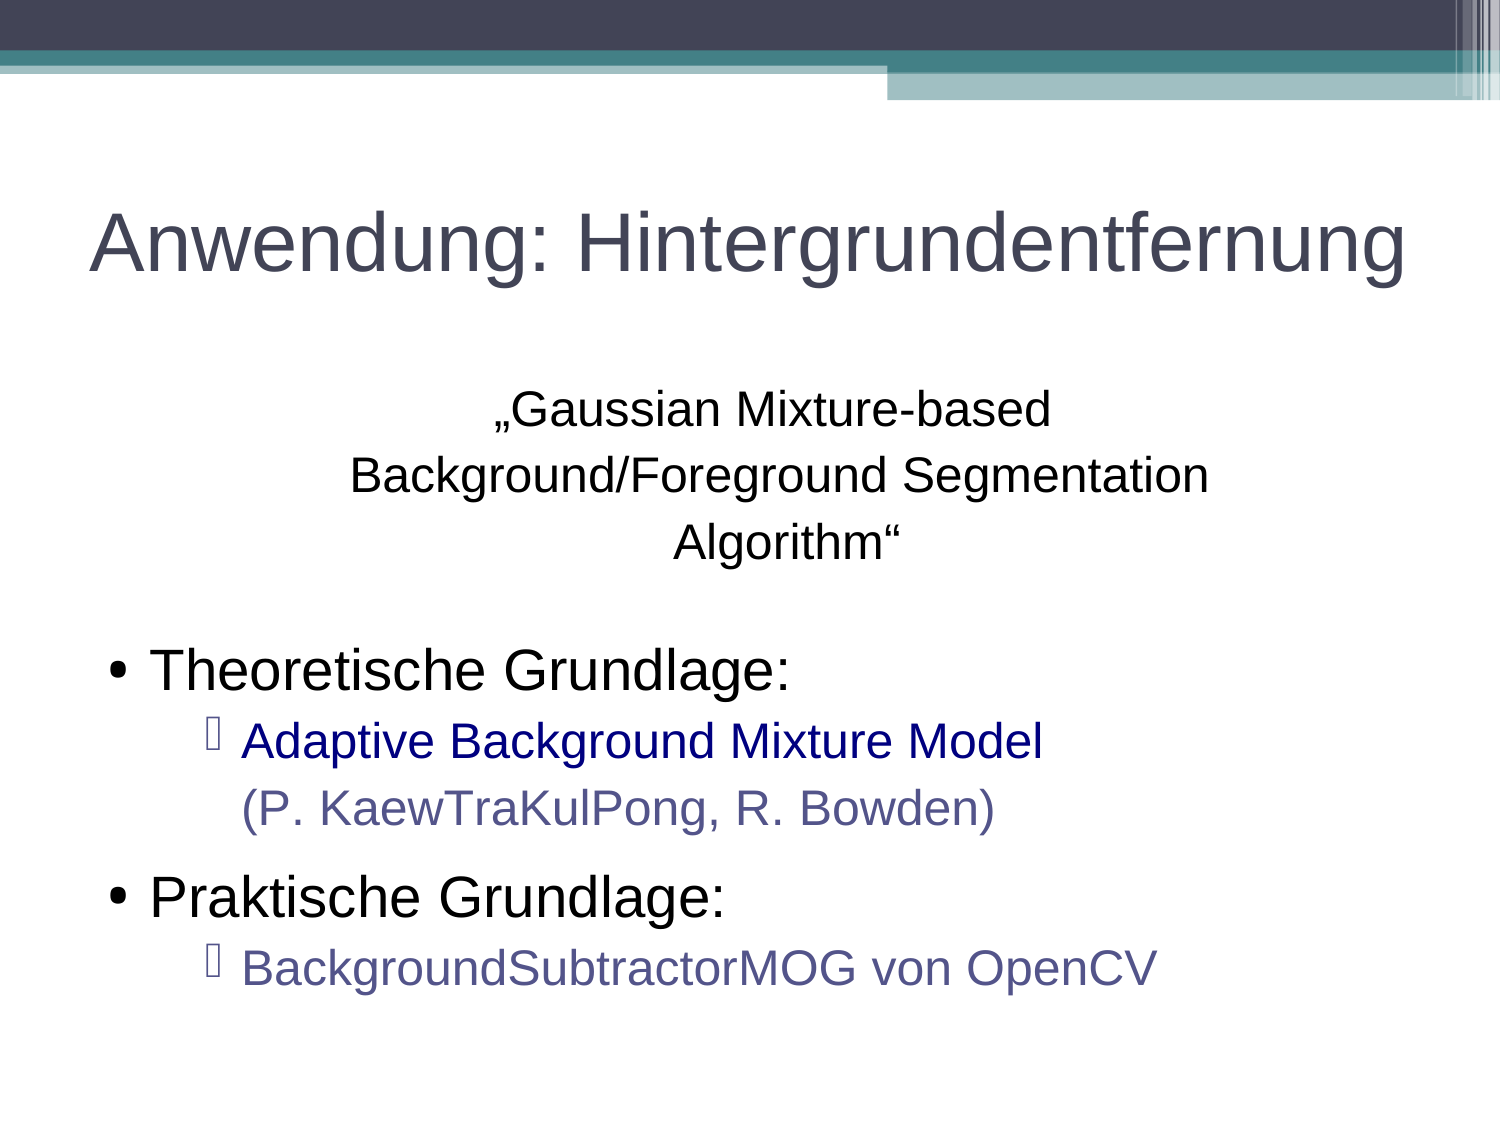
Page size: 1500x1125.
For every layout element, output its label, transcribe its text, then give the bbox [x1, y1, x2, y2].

list „Gaussian Mixture-based Background/Foreground Segmentation Algorithm“ Theoretische Grundlage: Adaptive Background Mixture Model (P. KaewTraKulPong, R. Bowden) Praktische Grundlage: BackgroundSubtractorMOG von OpenCV [75, 369, 1426, 1052]
title Anwendung: Hintergrundentfernung [75, 129, 1426, 346]
